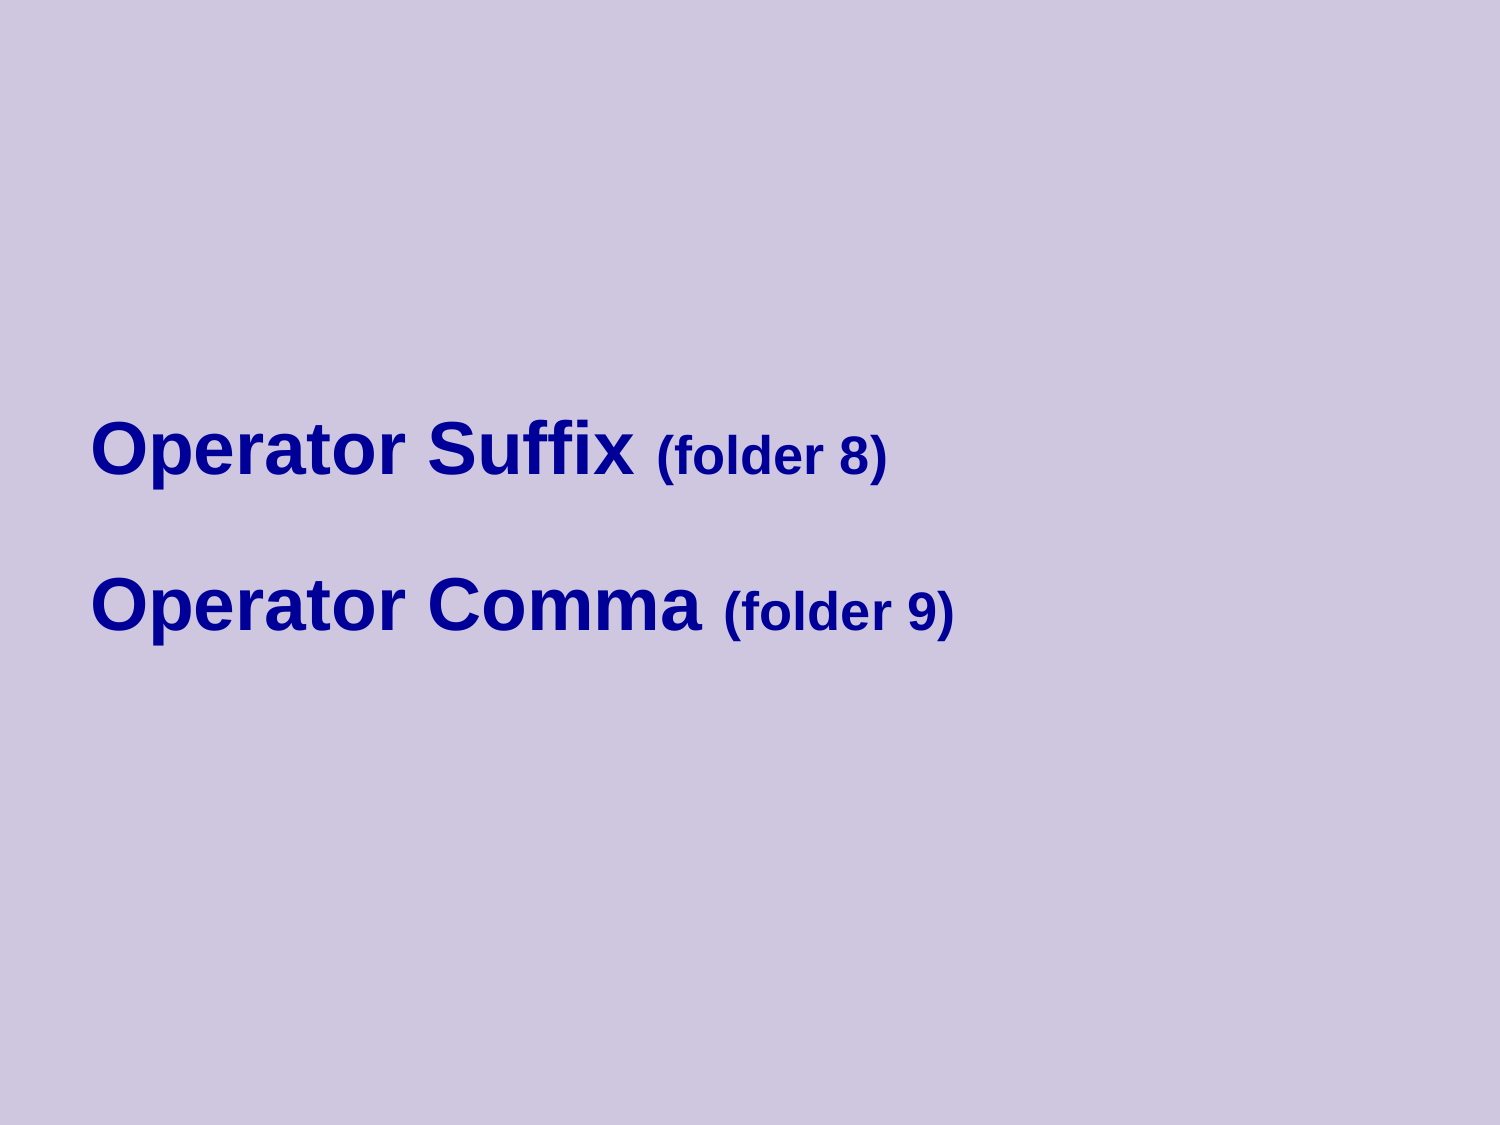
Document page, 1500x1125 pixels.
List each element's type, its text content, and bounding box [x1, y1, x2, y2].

title Operator Suffix (folder 8) Operator Comma (folder 9) [90, 399, 1468, 646]
